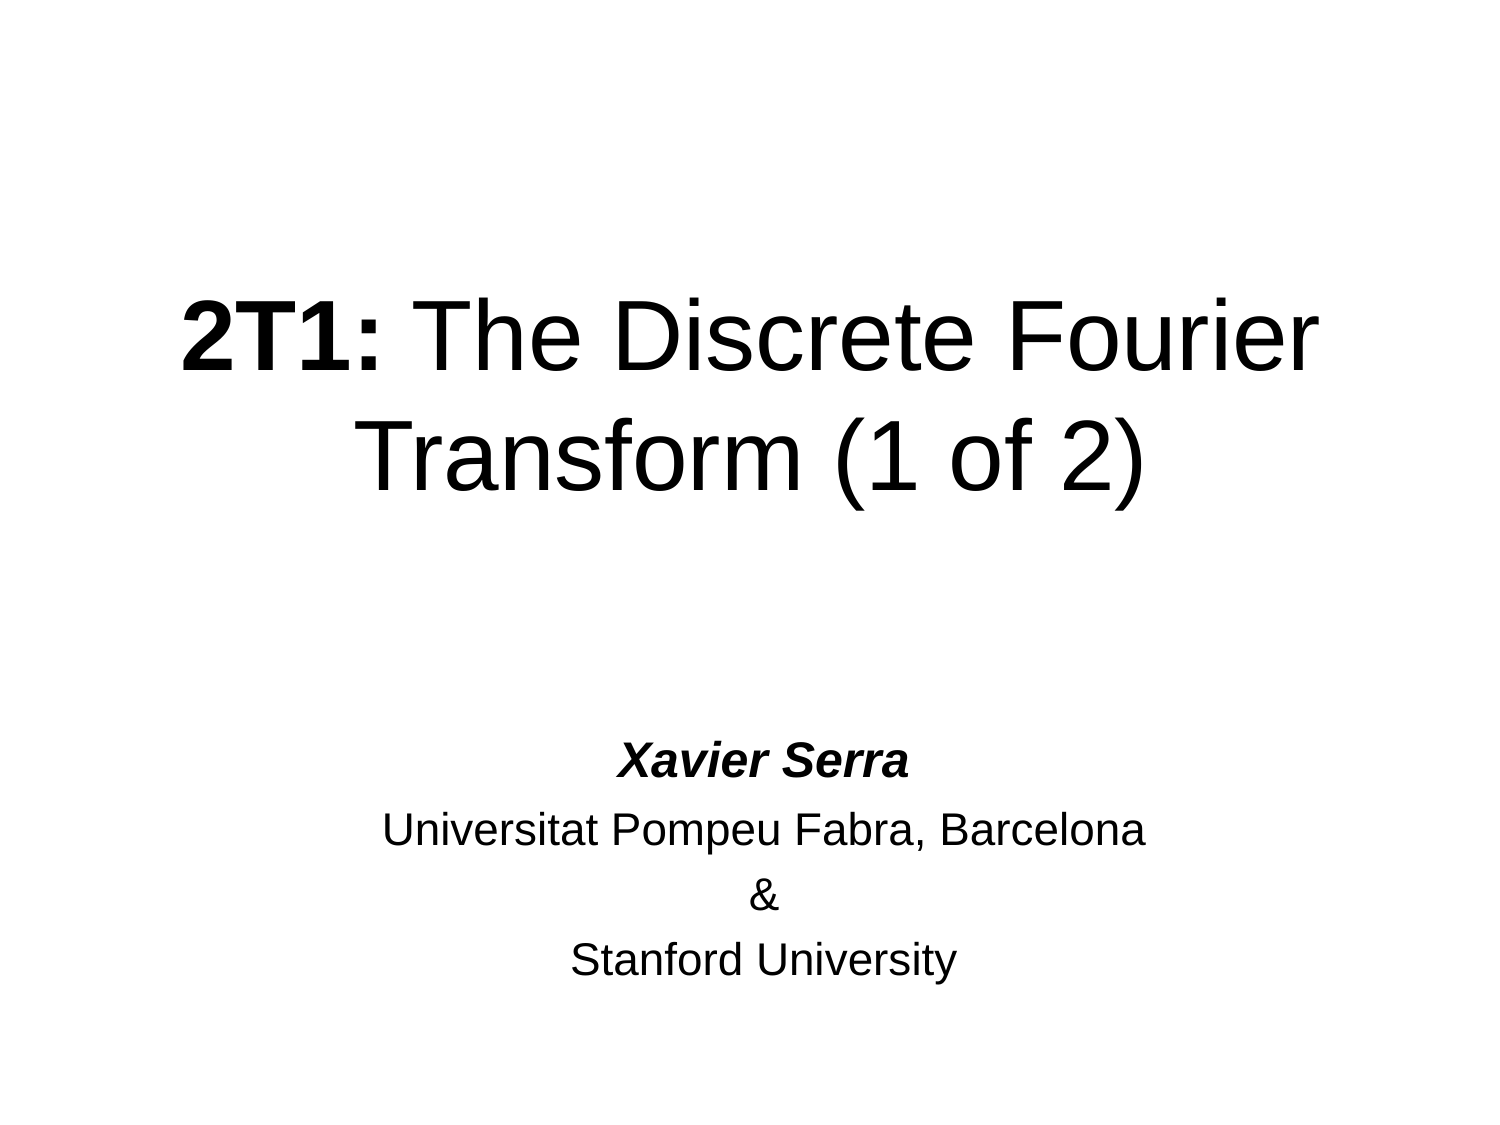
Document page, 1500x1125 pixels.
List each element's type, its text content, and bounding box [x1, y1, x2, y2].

title 2T1: The Discrete Fourier Transform (1 of 2) [23, 120, 1479, 660]
text_box Xavier Serra Universitat Pompeu Fabra, Barcelona & Stanford University [307, 724, 1221, 1009]
